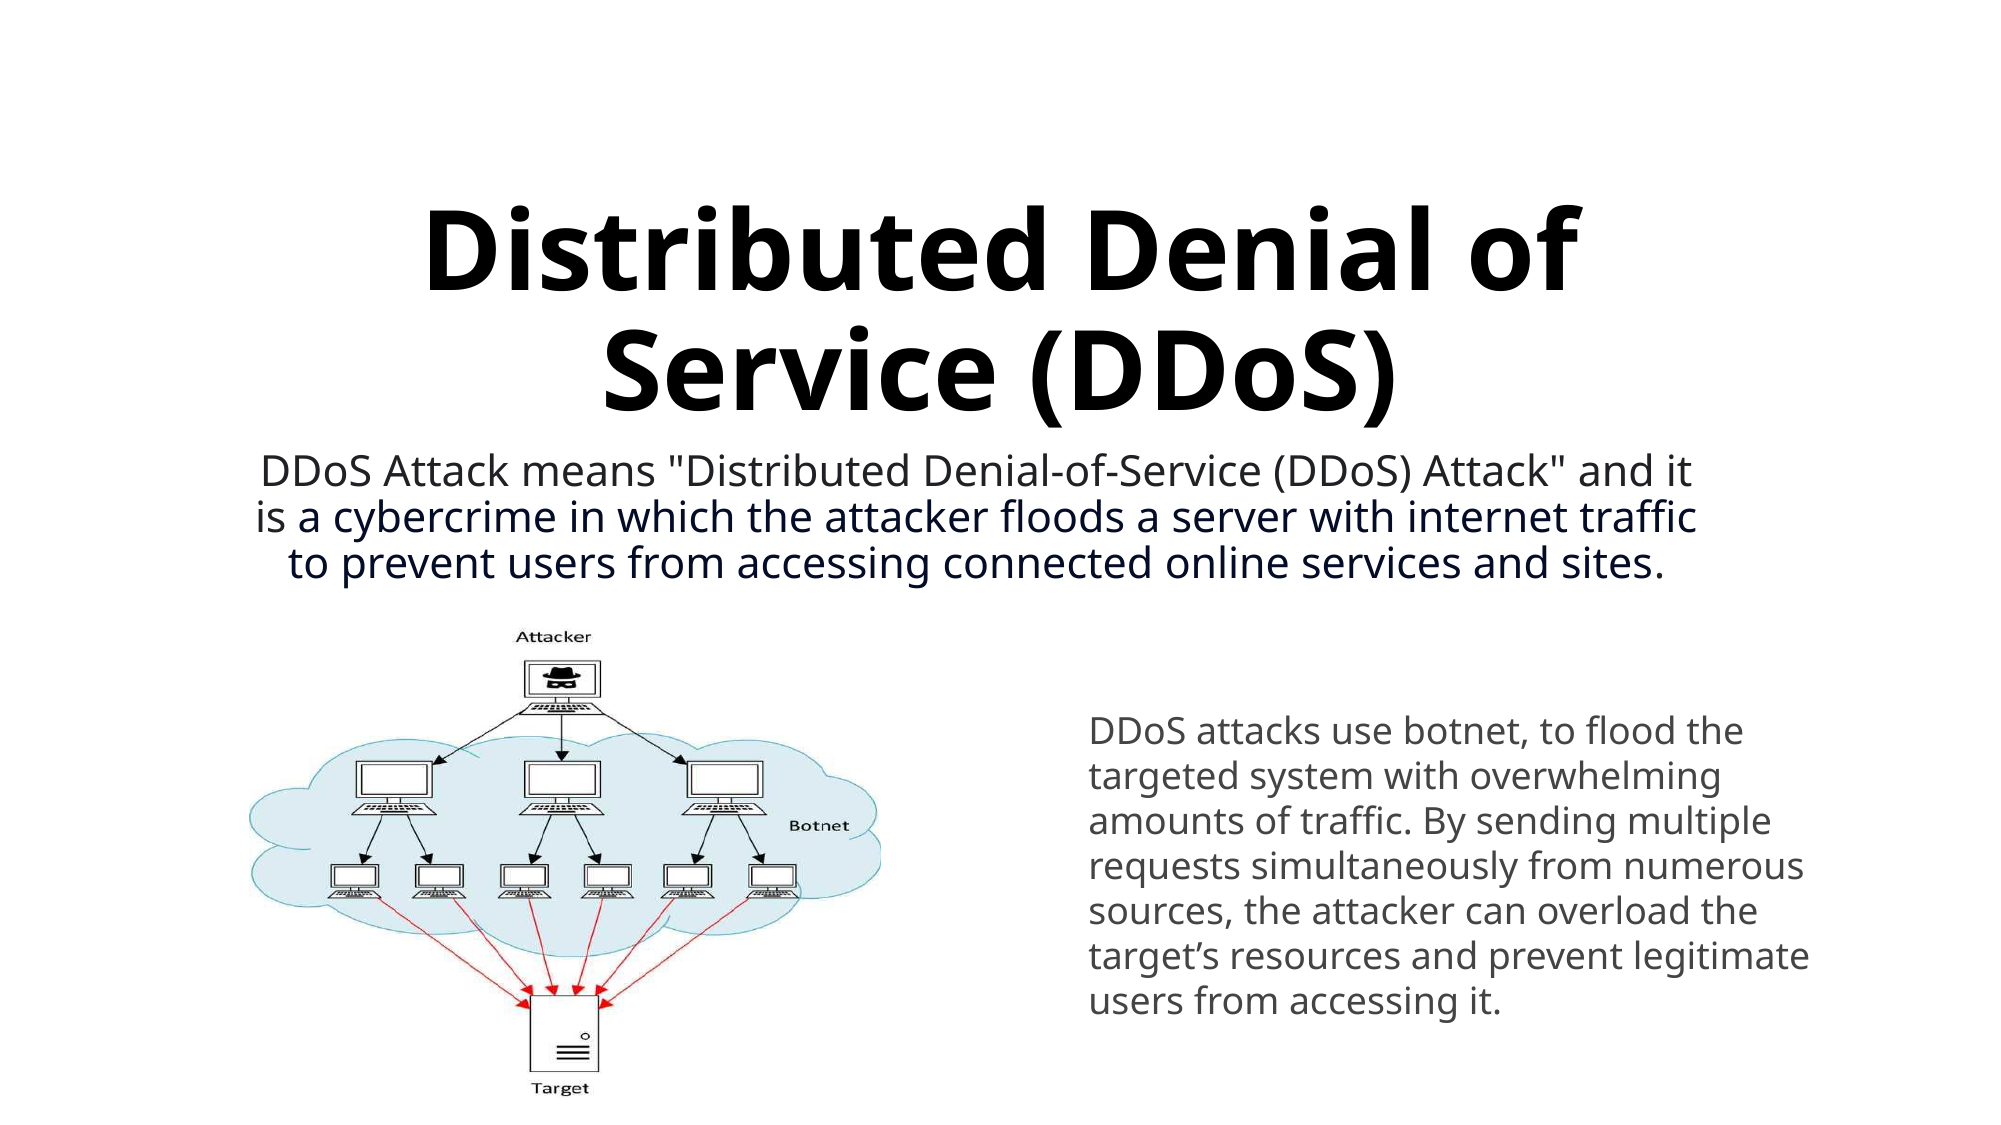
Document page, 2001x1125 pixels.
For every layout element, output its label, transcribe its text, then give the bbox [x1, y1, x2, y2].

title Distributed Denial of Service (DDoS) [249, 184, 1750, 442]
subtitle DDoS Attack means "Distributed Denial-of-Service (DDoS) Attack" and it is a cybercrime in which the attacker floods a server with internet traffic to prevent users from accessing connected online services and sites. [226, 441, 1727, 629]
picture [249, 628, 881, 1098]
text_box DDoS attacks use botnet, to flood the targeted system with overwhelming amounts of traffic. By sending multiple requests simultaneously from numerous sources, the attacker can overload the target’s resources and prevent legitimate users from accessing it. [1073, 699, 1889, 1033]
